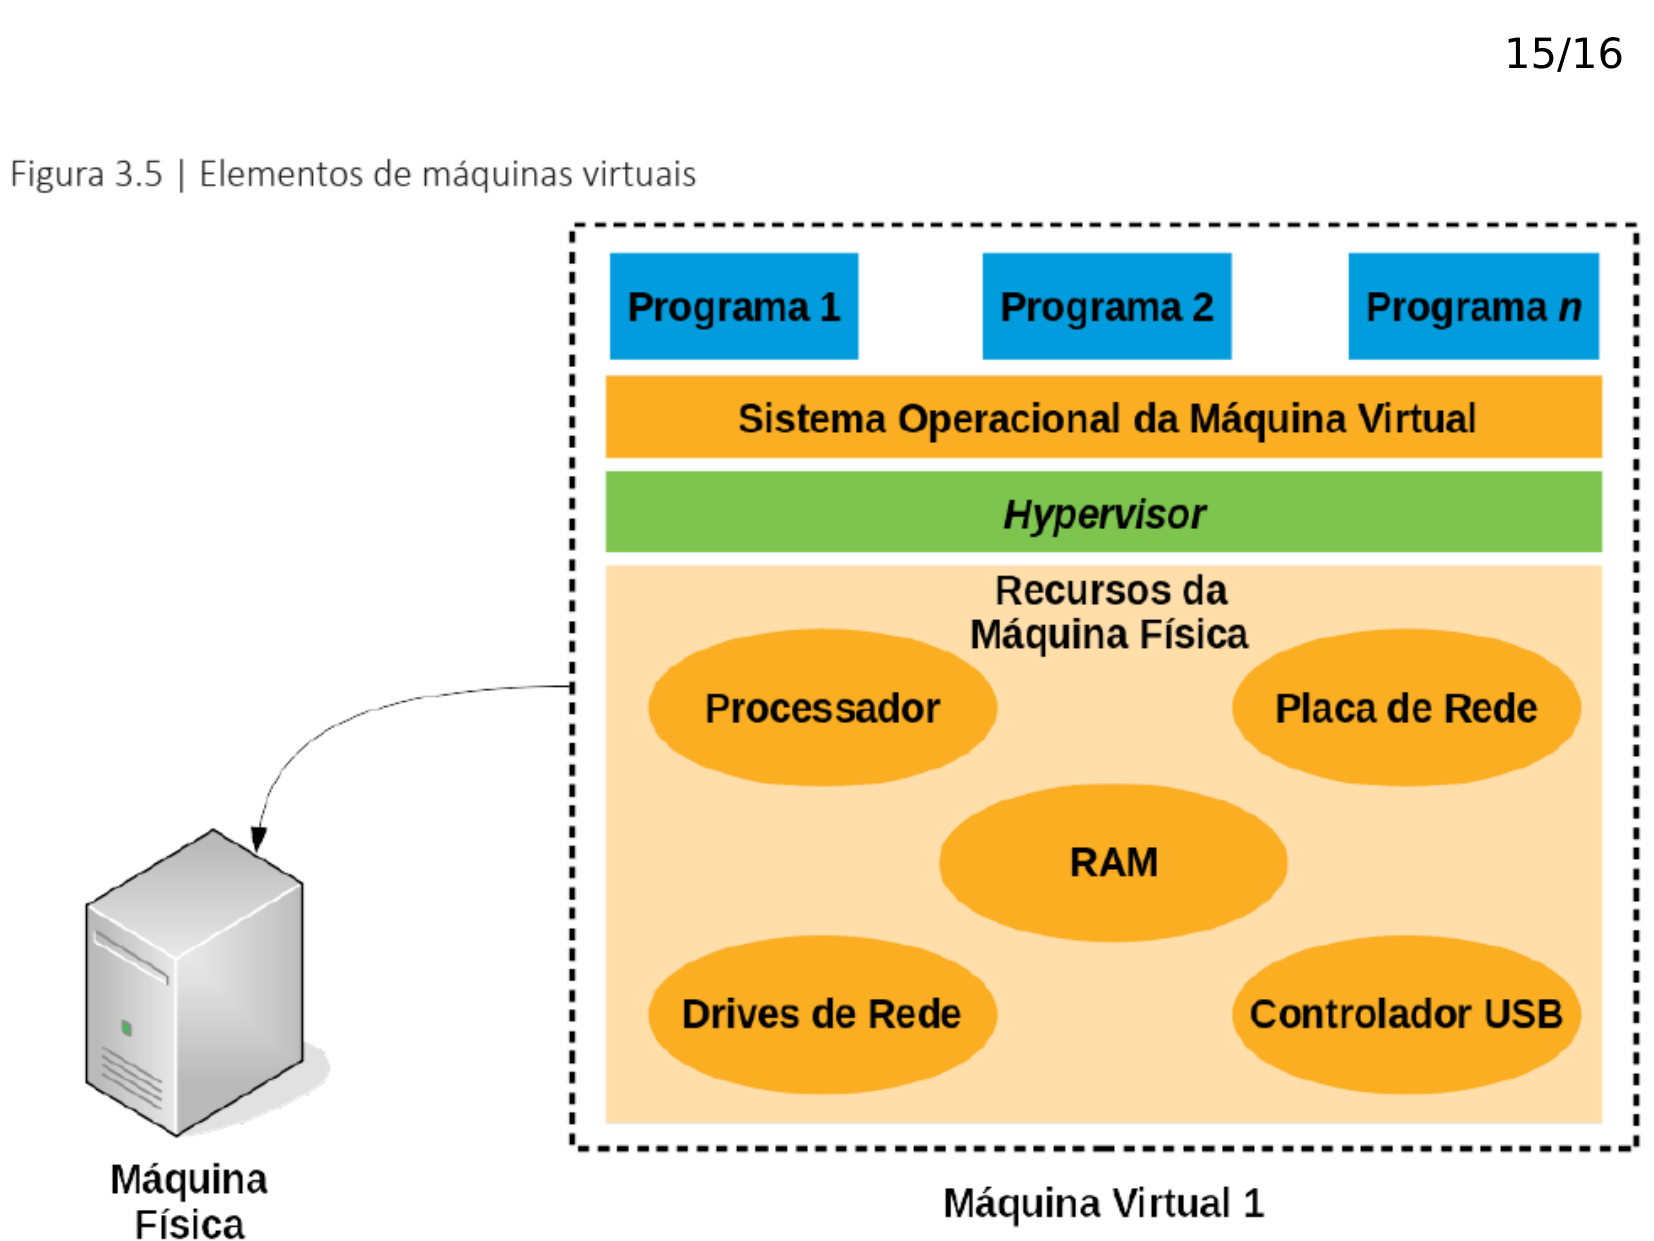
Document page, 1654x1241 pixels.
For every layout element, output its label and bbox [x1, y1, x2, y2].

picture [0, 156, 1646, 1241]
